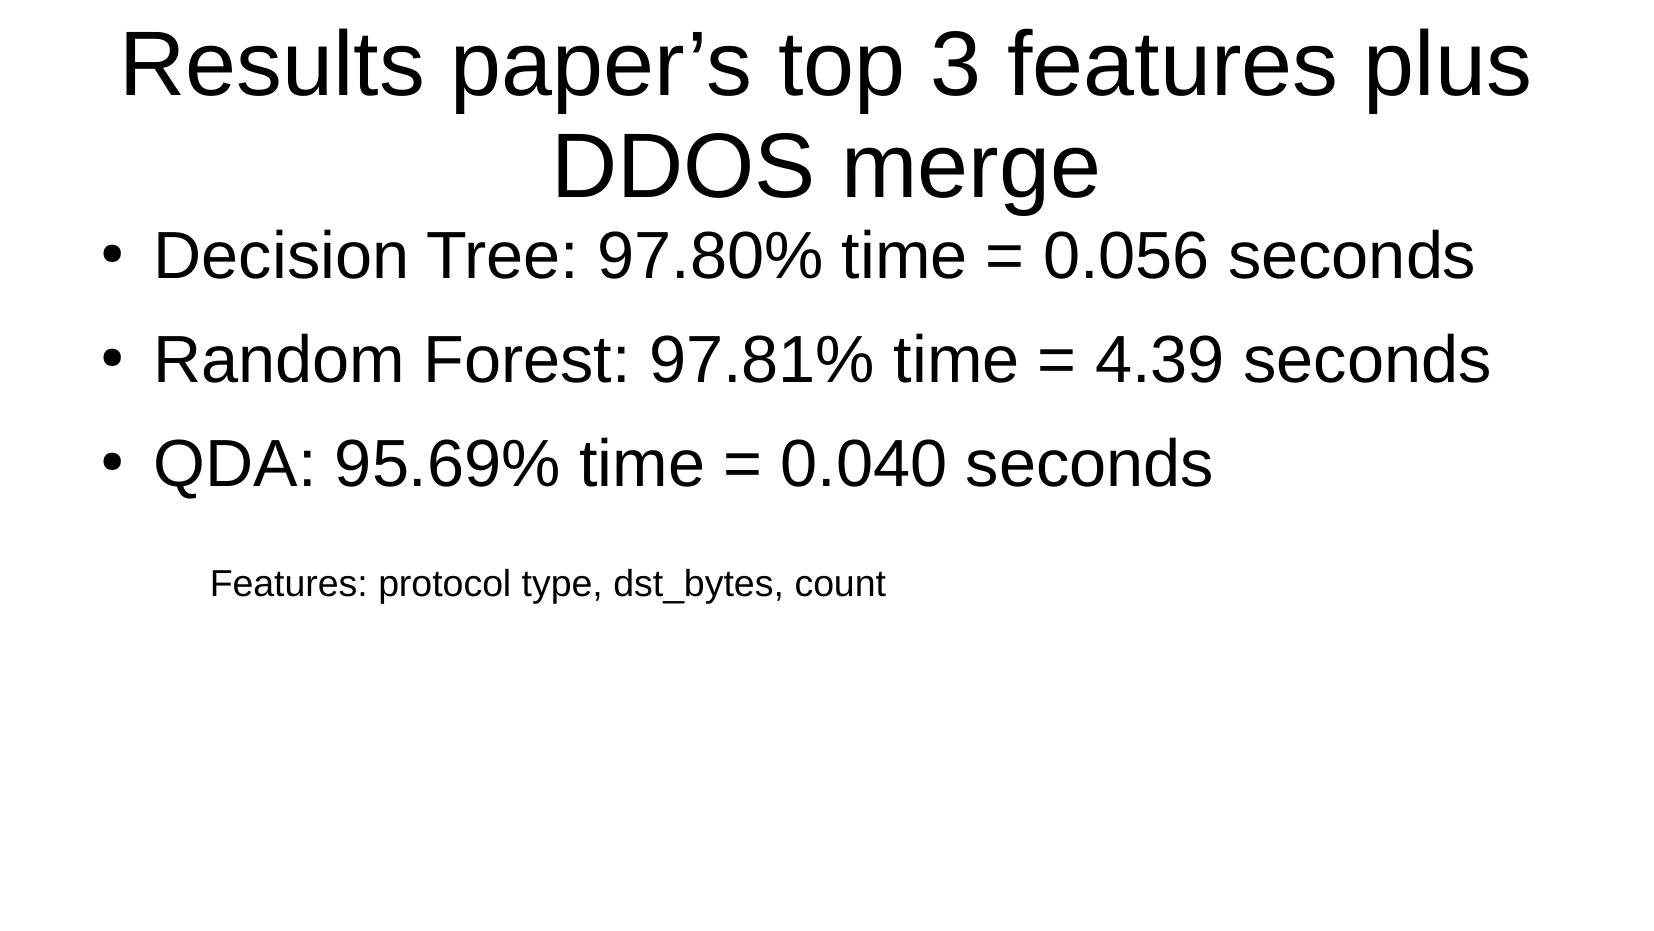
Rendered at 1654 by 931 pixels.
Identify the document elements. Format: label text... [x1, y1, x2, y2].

title Results paper’s top 3 features plus DDOS merge [82, 12, 1571, 217]
list Decision Tree: 97.80% time = 0.056 seconds Random Forest: 97.81% time = 4.39 seconds QDA: 95.69% time = 0.040 seconds [82, 217, 1571, 758]
text_box Features: protocol type, dst_bytes, count [195, 555, 916, 612]
